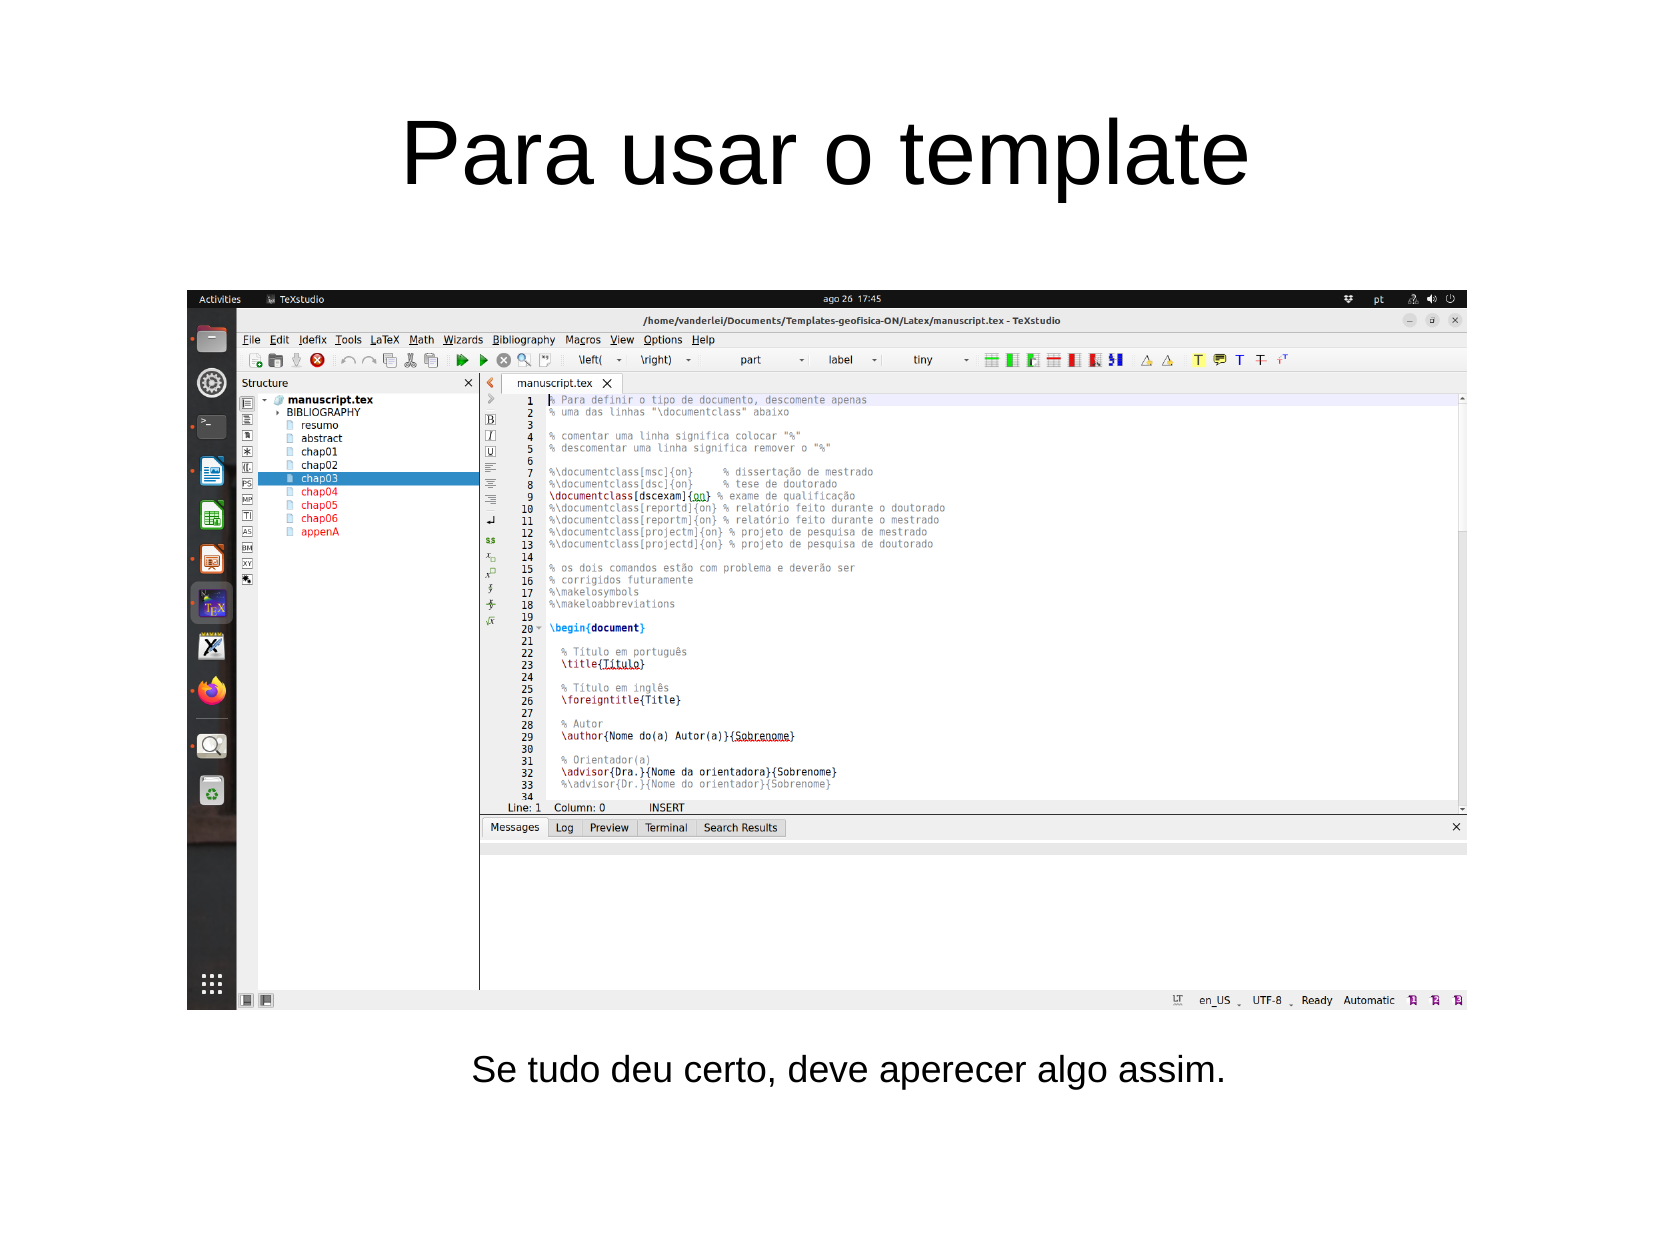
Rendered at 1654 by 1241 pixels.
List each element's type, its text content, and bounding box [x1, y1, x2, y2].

picture [187, 290, 1467, 1010]
text_box Se tudo deu certo, deve aperecer algo assim. [456, 1041, 1252, 1099]
title Para usar o template [82, 49, 1571, 257]
